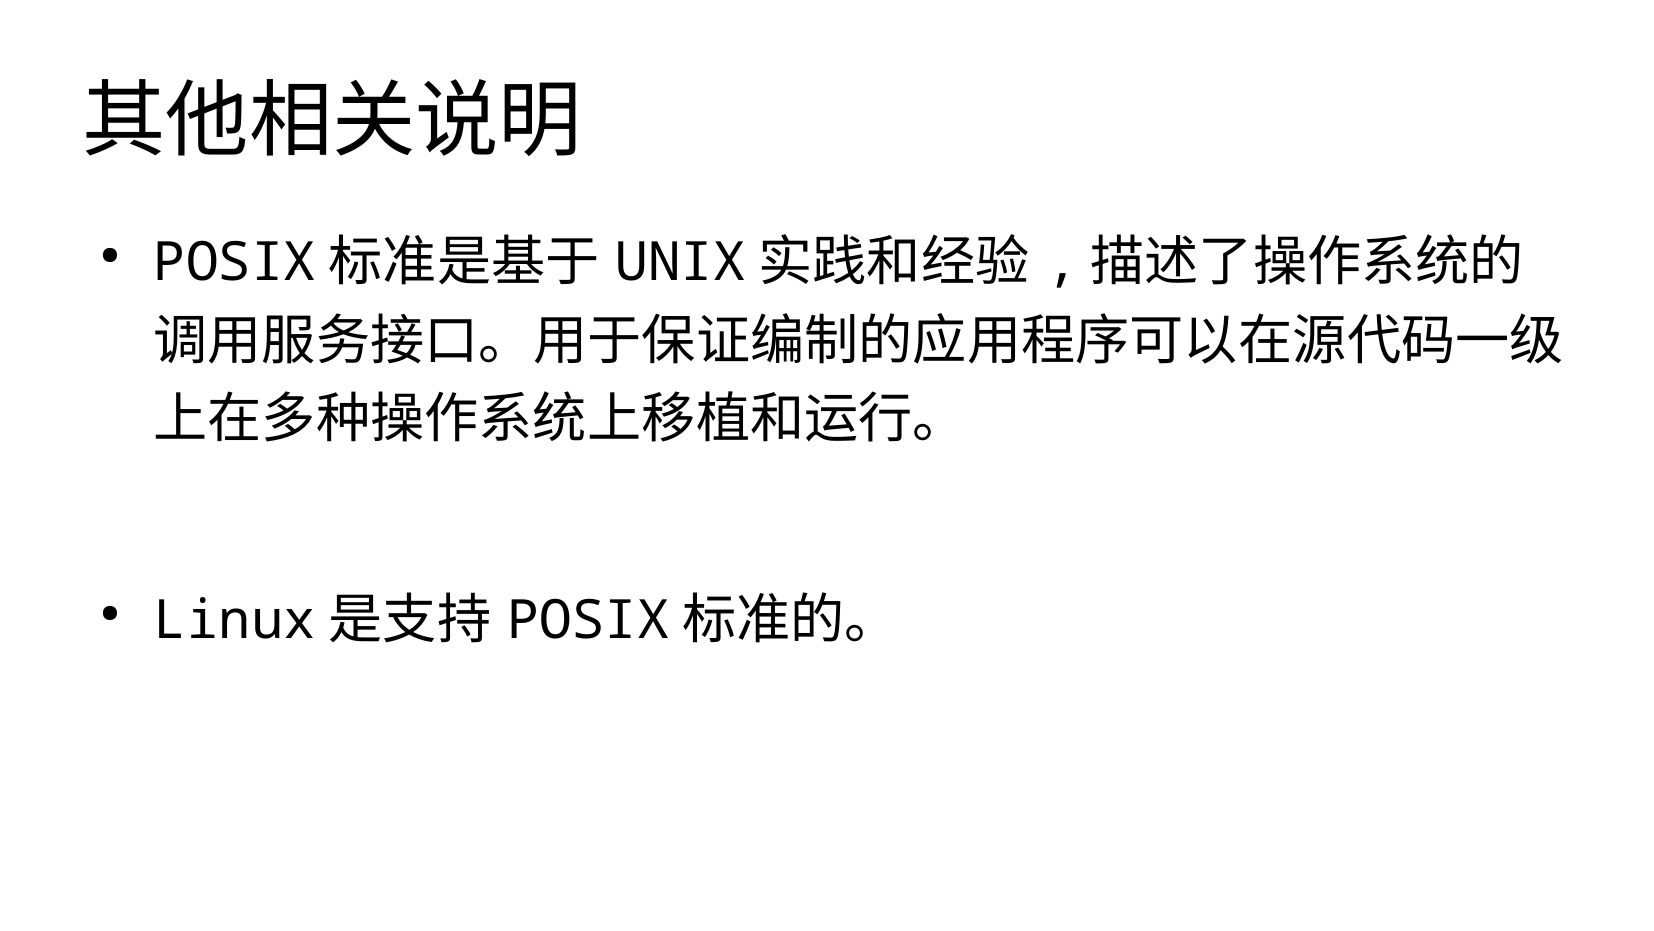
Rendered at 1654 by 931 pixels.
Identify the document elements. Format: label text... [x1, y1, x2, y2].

title 其他相关说明 [82, 37, 1571, 189]
list POSIX标准是基于UNIX实践和经验,描述了操作系统的调用服务接口。用于保证编制的应用程序可以在源代码一级上在多种操作系统上移植和运行。 Linux是支持POSIX标准的。 [82, 217, 1571, 792]
